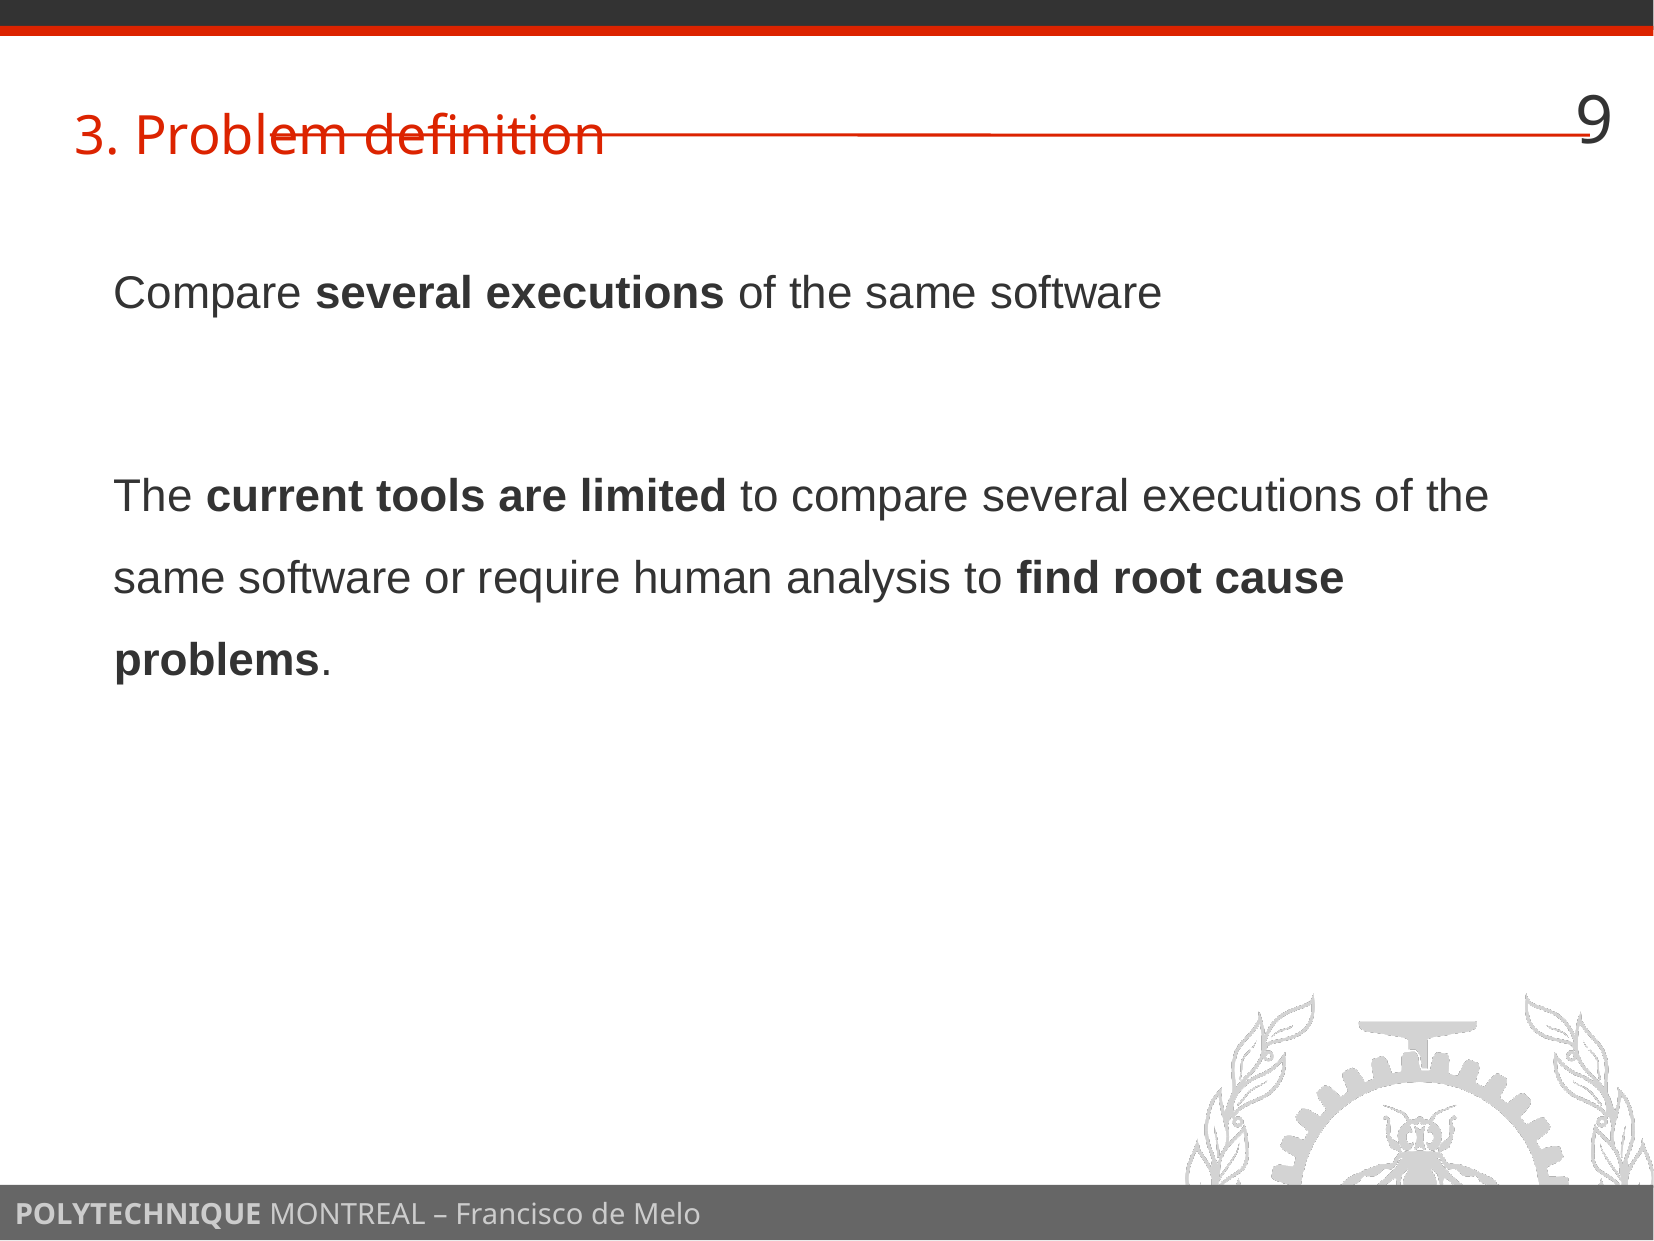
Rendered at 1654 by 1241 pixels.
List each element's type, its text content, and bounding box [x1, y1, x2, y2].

text_box 9 [1574, 25, 1654, 168]
text_box 3. Problem definition [60, 60, 765, 615]
text_box [0, 0, 1654, 36]
picture [1185, 967, 1654, 1184]
text_box Compare several executions of the same software The current tools are limited to compare several executions of the same software or require human analysis to find root cause problems. [114, 211, 1509, 869]
text_box POLYTECHNIQUE MONTREAL – Francisco de Melo [0, 1184, 1654, 1241]
